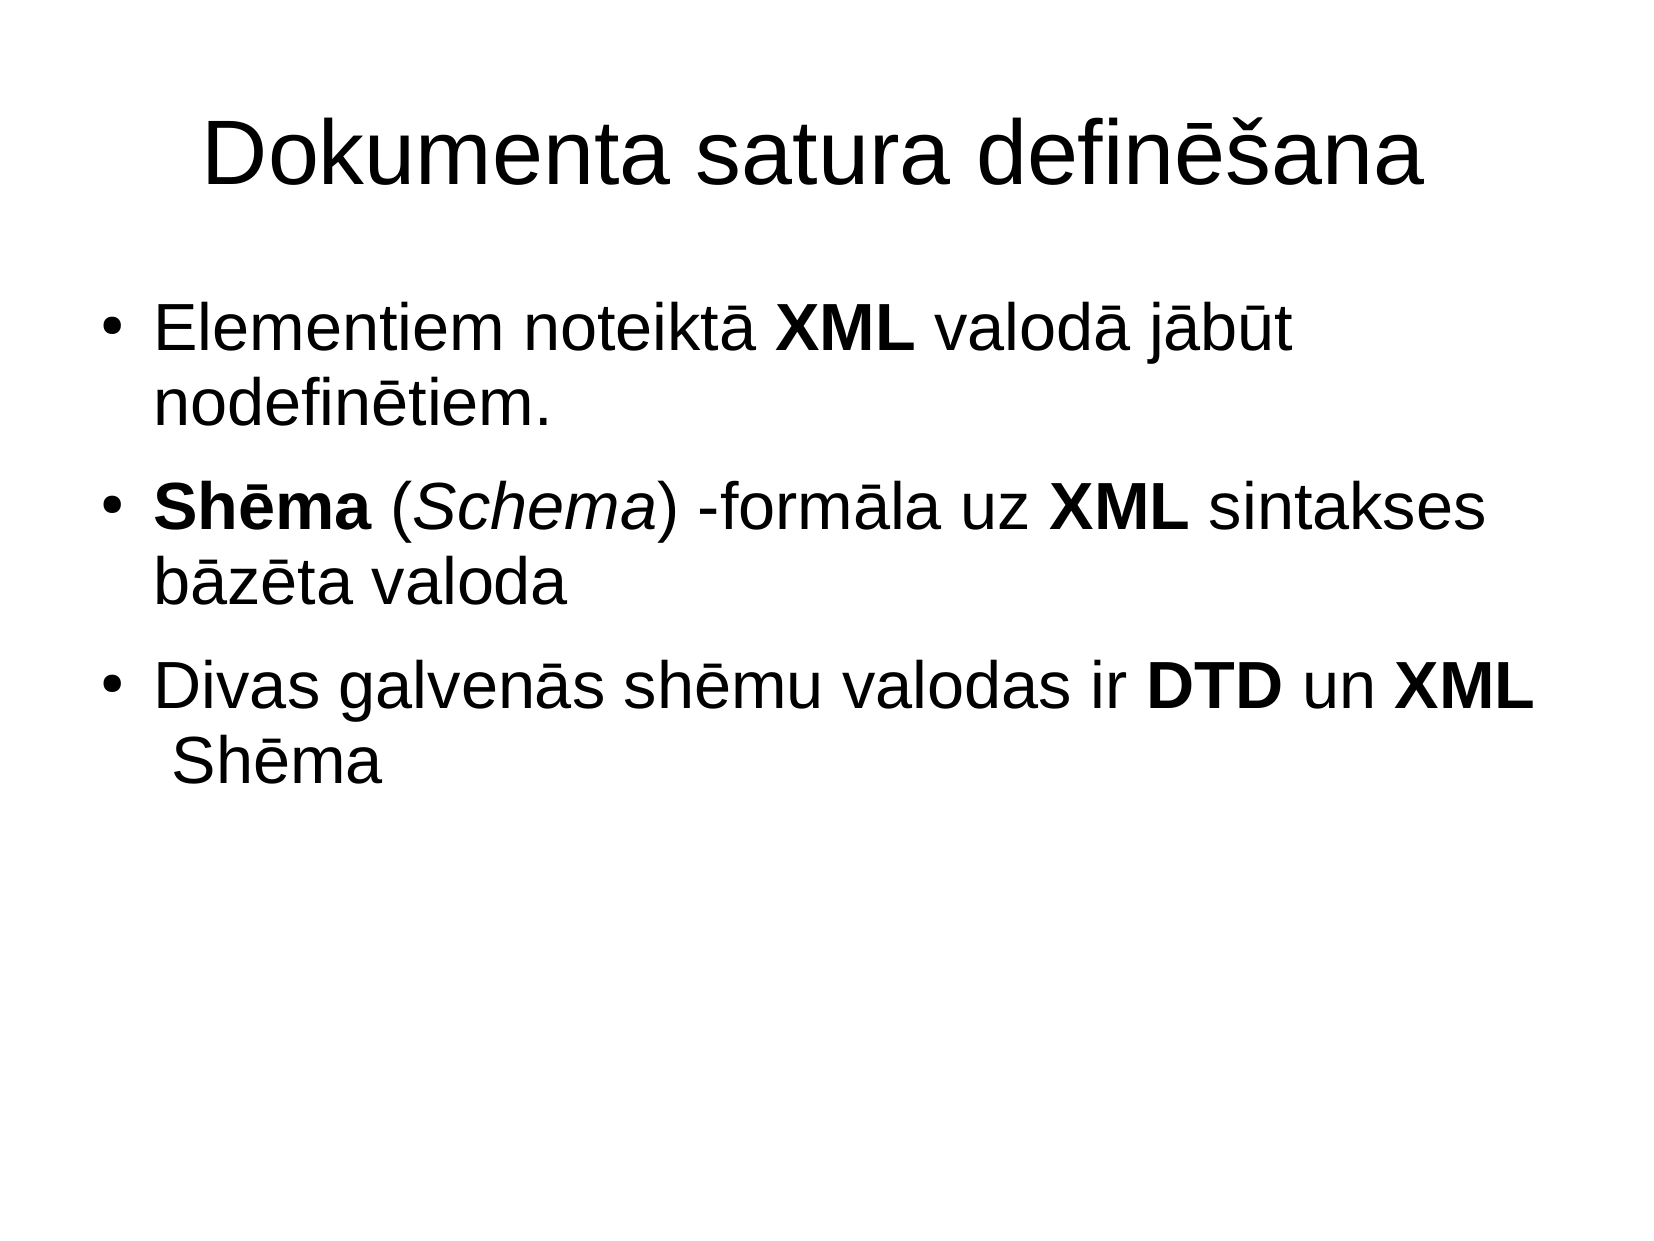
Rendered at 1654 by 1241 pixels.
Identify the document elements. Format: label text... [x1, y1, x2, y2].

list Elementiem noteiktā XML valodā jābūt nodefinētiem. Shēma (Schema) -formāla uz XML sintakses bāzēta valoda Divas galvenās shēmu valodas ir DTD un XML Shēma [82, 290, 1538, 1010]
title Dokumenta satura definēšana [82, 49, 1571, 257]
